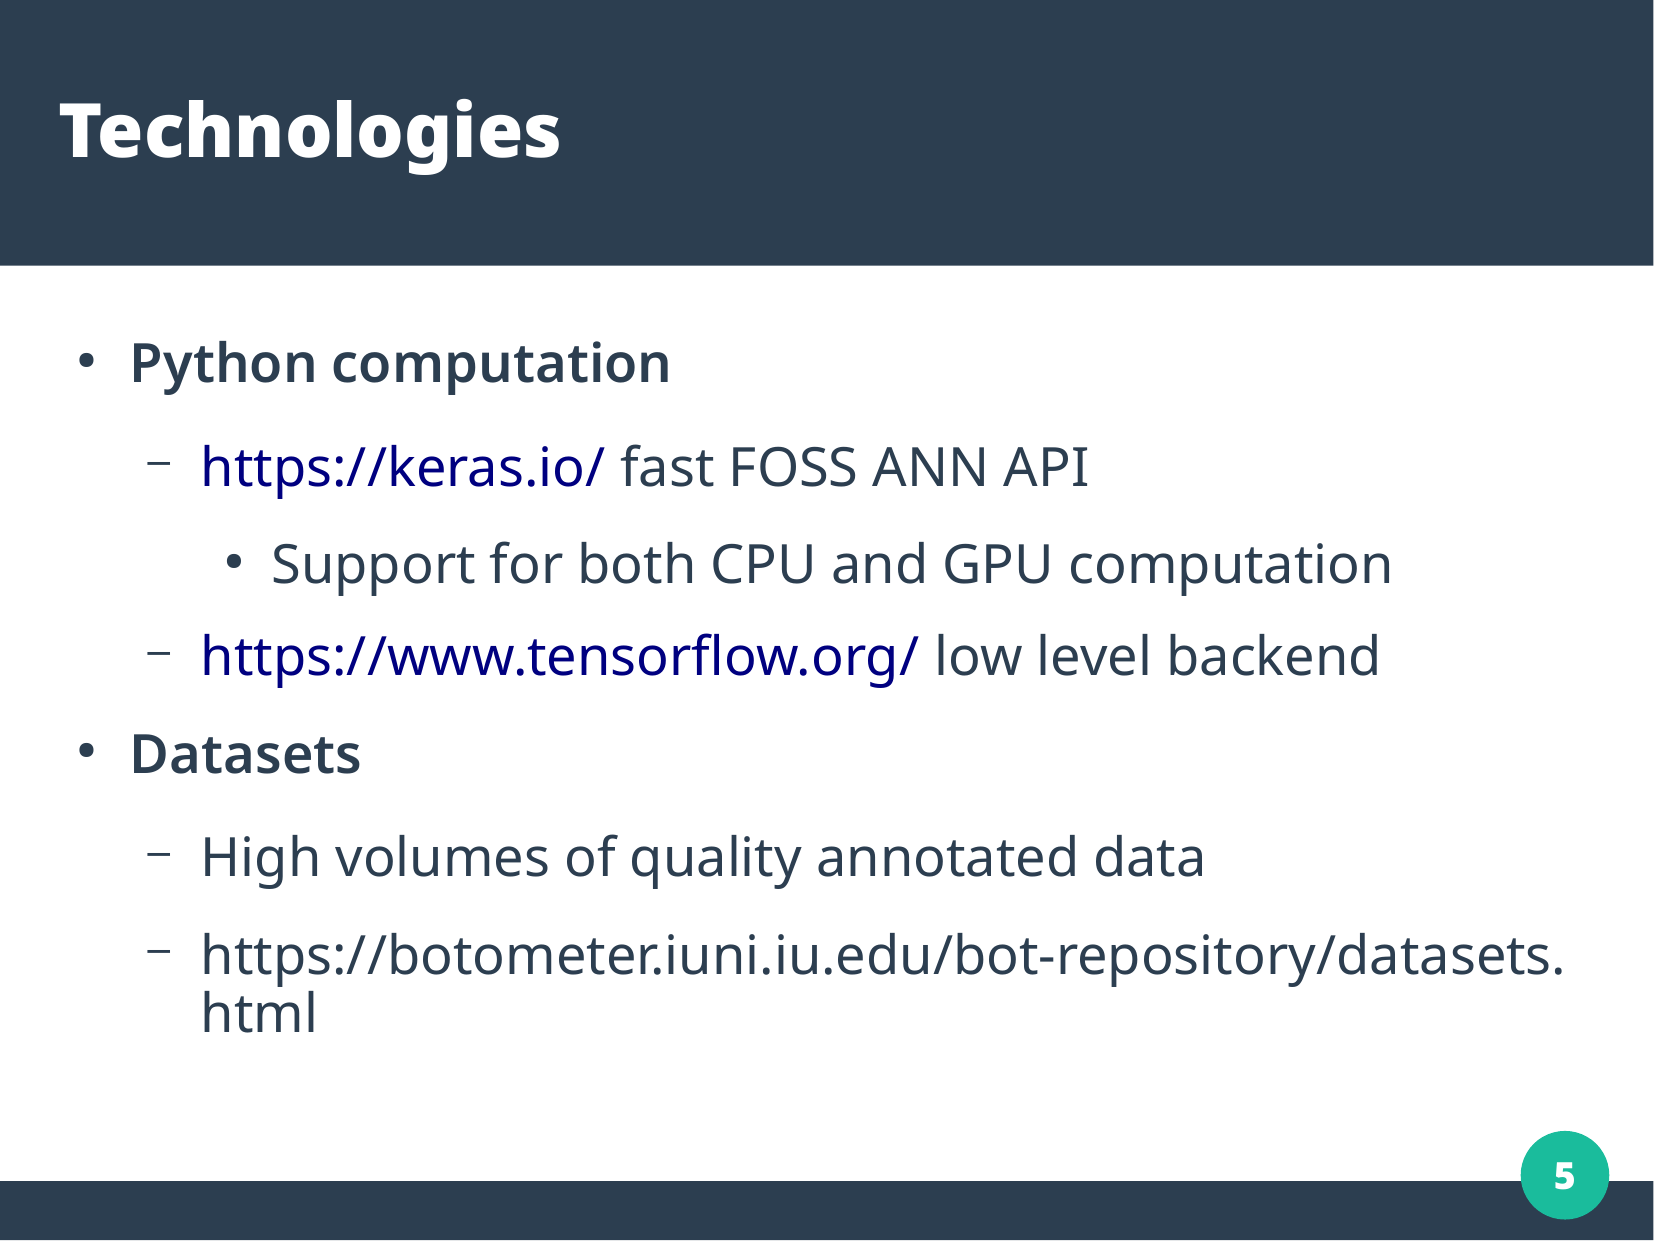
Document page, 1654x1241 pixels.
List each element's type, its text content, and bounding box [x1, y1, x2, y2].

list Python computation https://keras.io/ fast FOSS ANN API Support for both CPU and GPU computation https://www.tensorflow.org/ low level backend Datasets High volumes of quality annotated data https://botometer.iuni.iu.edu/bot-repository/datasets.html [59, 324, 1595, 1152]
title Technologies [59, 49, 1595, 207]
